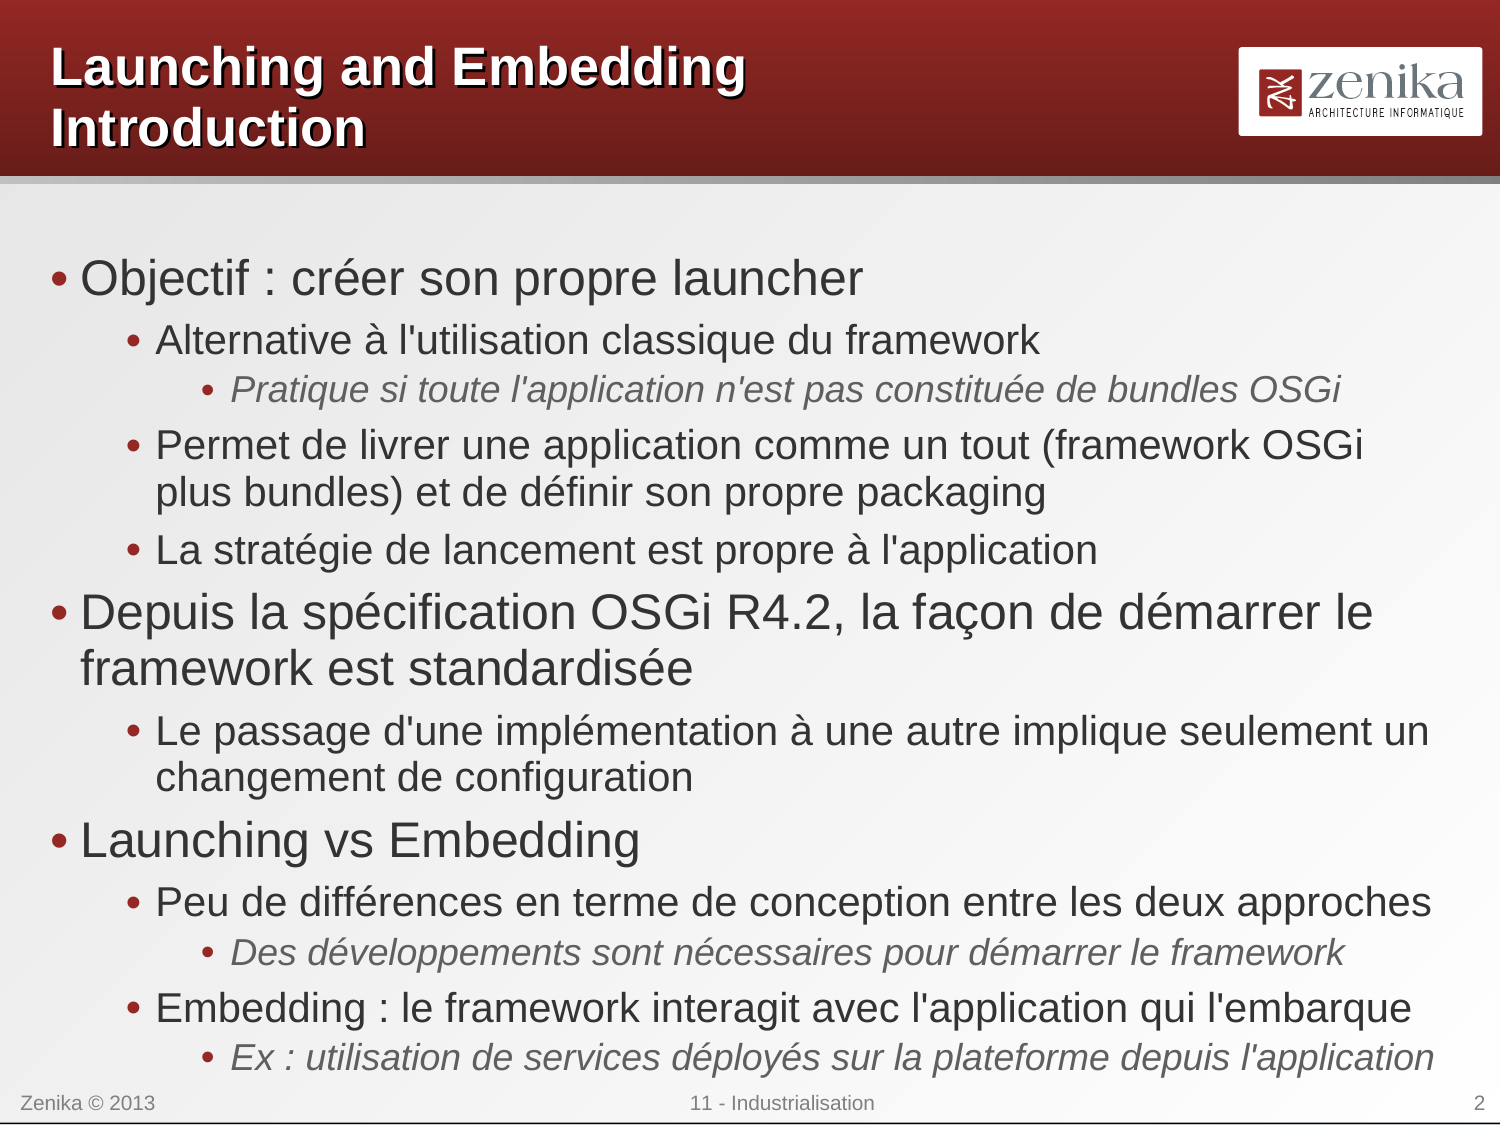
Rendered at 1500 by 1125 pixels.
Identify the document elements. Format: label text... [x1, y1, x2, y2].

title Launching and Embedding Introduction [50, 15, 1206, 180]
list Objectif : créer son propre launcher Alternative à l'utilisation classique du framework Pratique si toute l'application n'est pas constituée de bundles OSGi Permet de livrer une application comme un tout (framework OSGi plus bundles) et de définir son propre packaging La stratégie de lancement est propre à l'application Depuis la spécification OSGi R4.2, la façon de démarrer le framework est standardisée Le passage d'une implémentation à une autre implique seulement un changement de configuration Launching vs Embedding Peu de différences en terme de conception entre les deux approches Des développements sont nécessaires pour démarrer le framework Embedding : le framework interagit avec l'application qui l'embarque Ex : utilisation de services déployés sur la plateforme depuis l'application [50, 249, 1447, 1080]
picture [1257, 58, 1464, 125]
